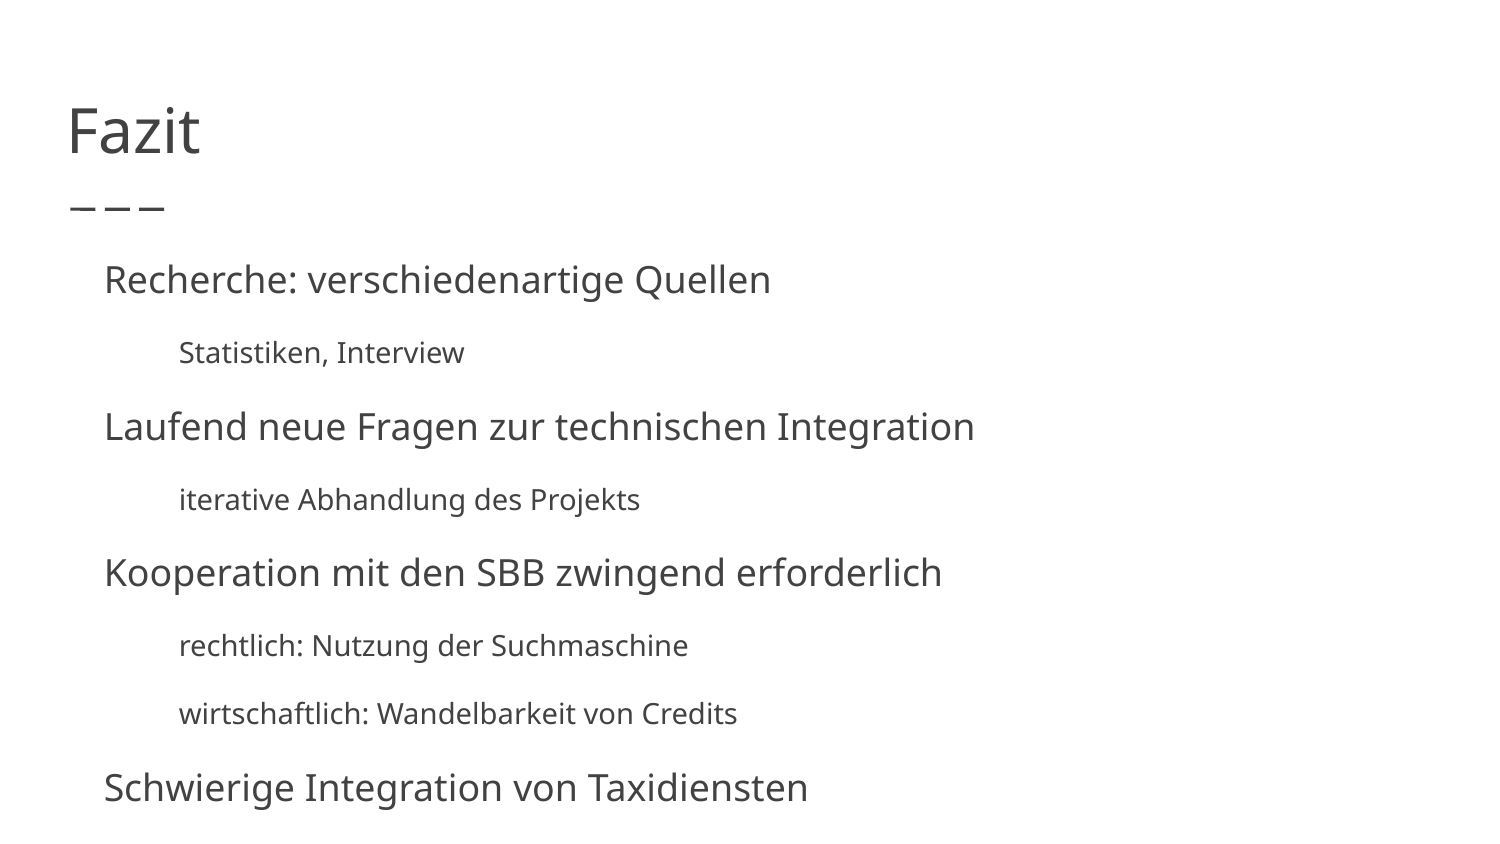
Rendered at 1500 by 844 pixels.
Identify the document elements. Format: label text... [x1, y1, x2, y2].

list Recherche: verschiedenartige Quellen Statistiken, Interview Laufend neue Fragen zur technischen Integration iterative Abhandlung des Projekts Kooperation mit den SBB zwingend erforderlich rechtlich: Nutzung der Suchmaschine wirtschaftlich: Wandelbarkeit von Credits Schwierige Integration von Taxidiensten Kooperation von SBB und Uber angekündigt: Konkurrenz! Alleinstellungsmerkmal A2BEZ: Integration mit Mitfahrgelegenheiten [51, 240, 1449, 750]
title Fazit [51, 61, 1449, 182]
